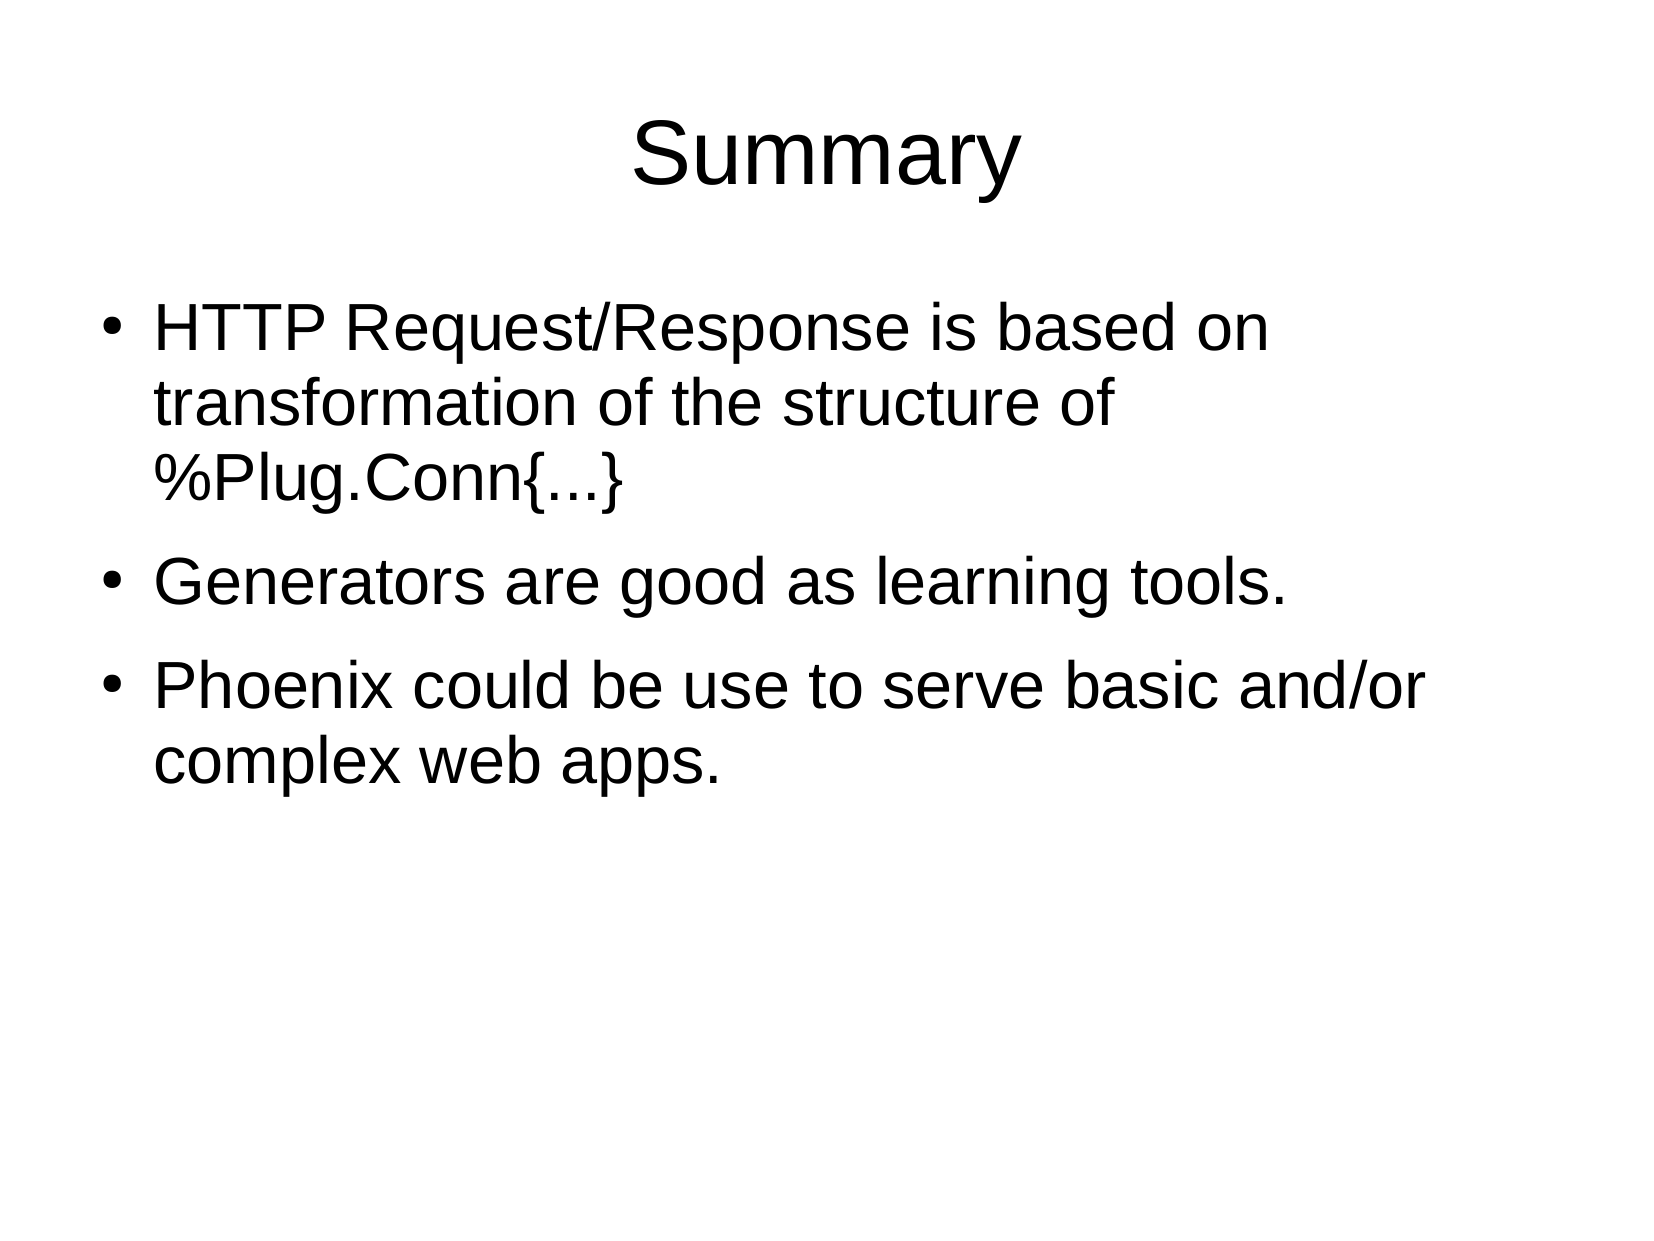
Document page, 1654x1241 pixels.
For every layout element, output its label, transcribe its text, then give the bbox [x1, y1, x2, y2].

title Summary [82, 49, 1571, 257]
list HTTP Request/Response is based on transformation of the structure of %Plug.Conn{...} Generators are good as learning tools. Phoenix could be use to serve basic and/or complex web apps. [82, 290, 1571, 1010]
